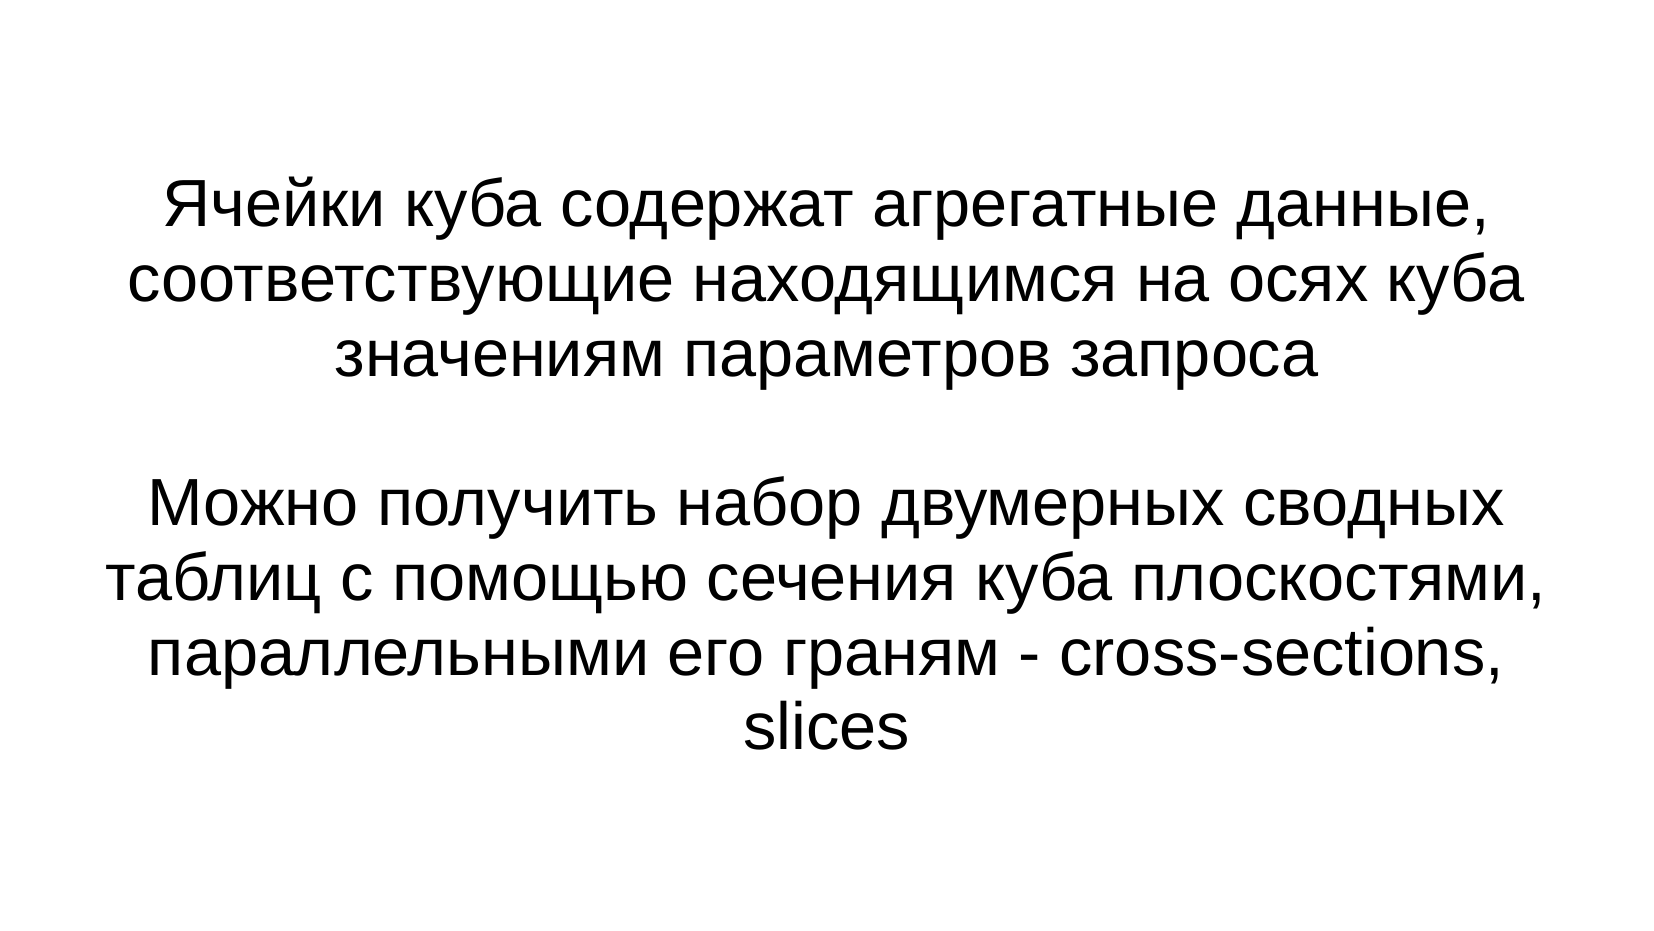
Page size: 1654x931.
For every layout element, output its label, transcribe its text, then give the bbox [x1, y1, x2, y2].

subtitle Ячейки куба содержат агрегатные данные, соответствующие находящимся на осях куба значениям параметров запроса Можно получить набор двумерных сводных таблиц с помощью сечения куба плоскостями, параллельными его граням - cross-sections, slices [82, 60, 1571, 871]
